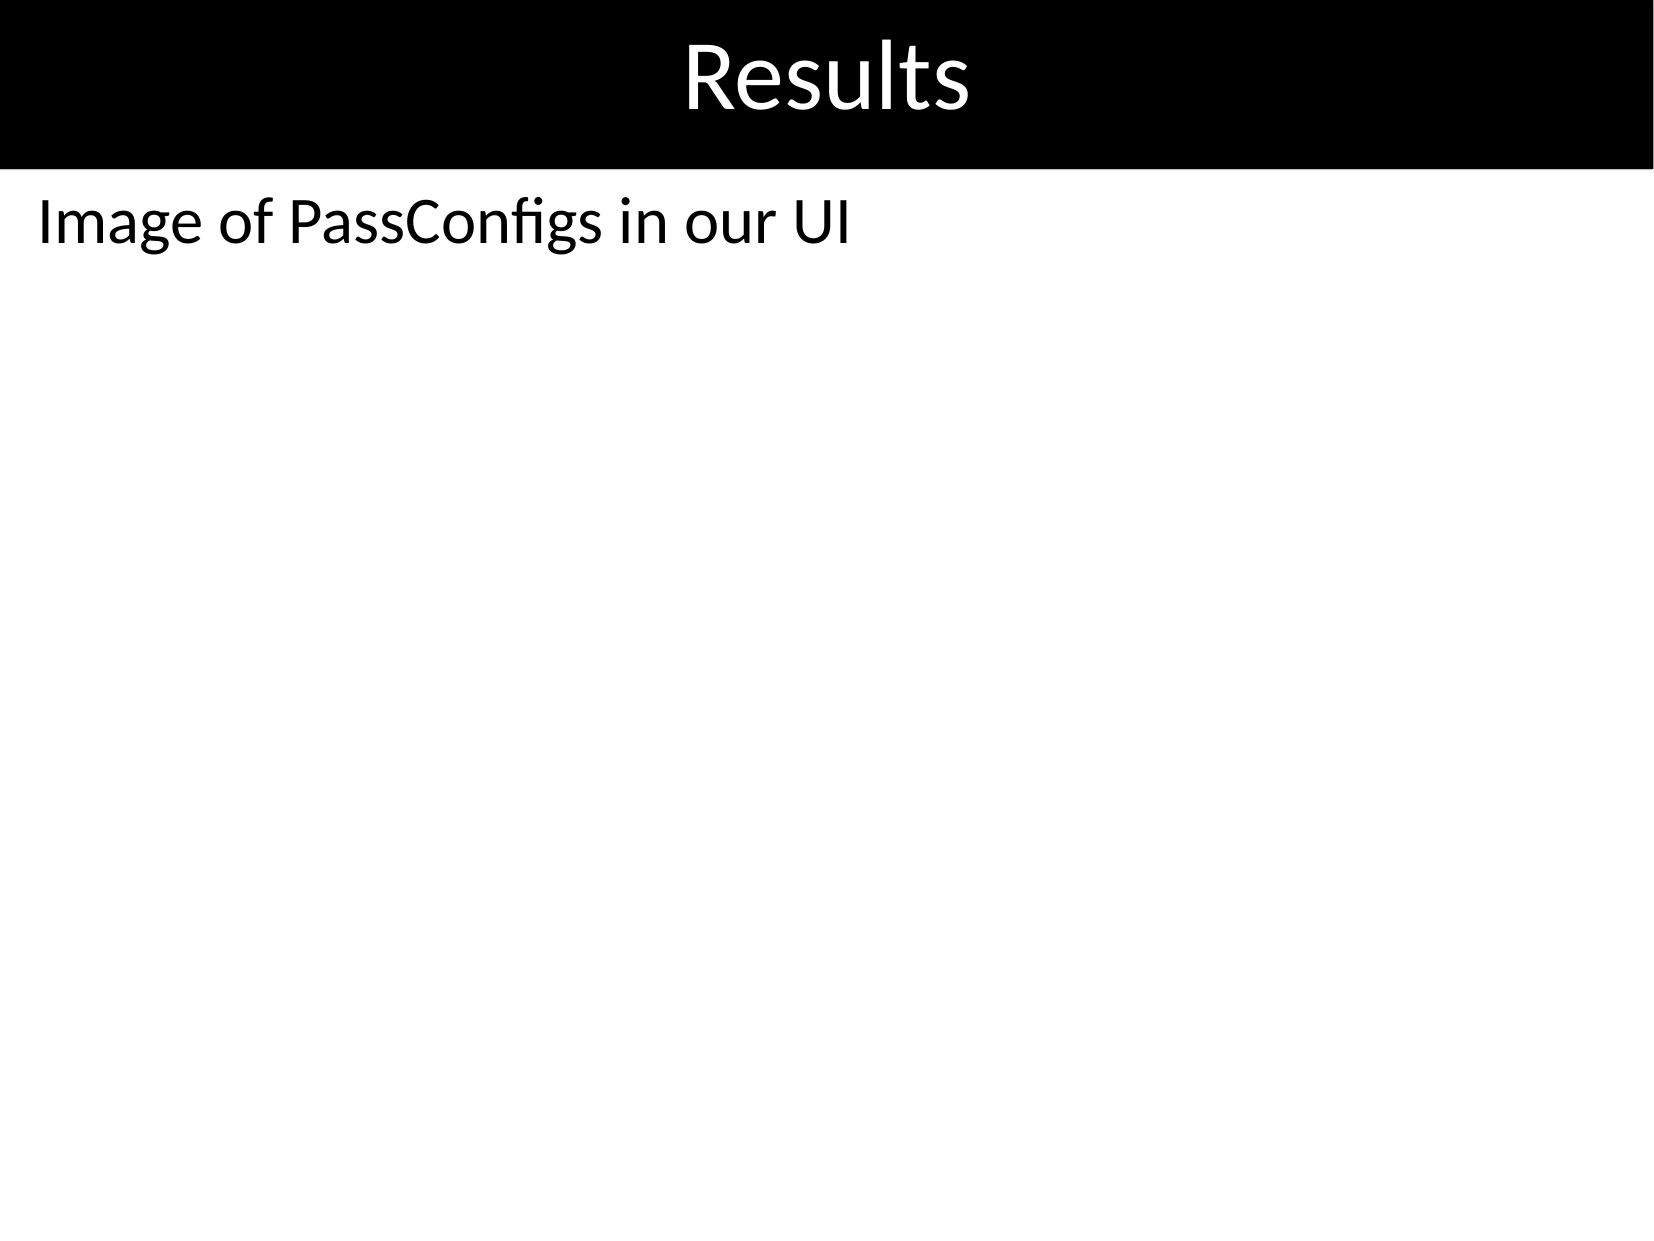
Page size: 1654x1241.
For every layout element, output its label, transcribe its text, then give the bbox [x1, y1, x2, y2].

list Image of PassConfigs in our UI [37, 193, 1613, 1201]
title Results [0, 0, 1654, 169]
